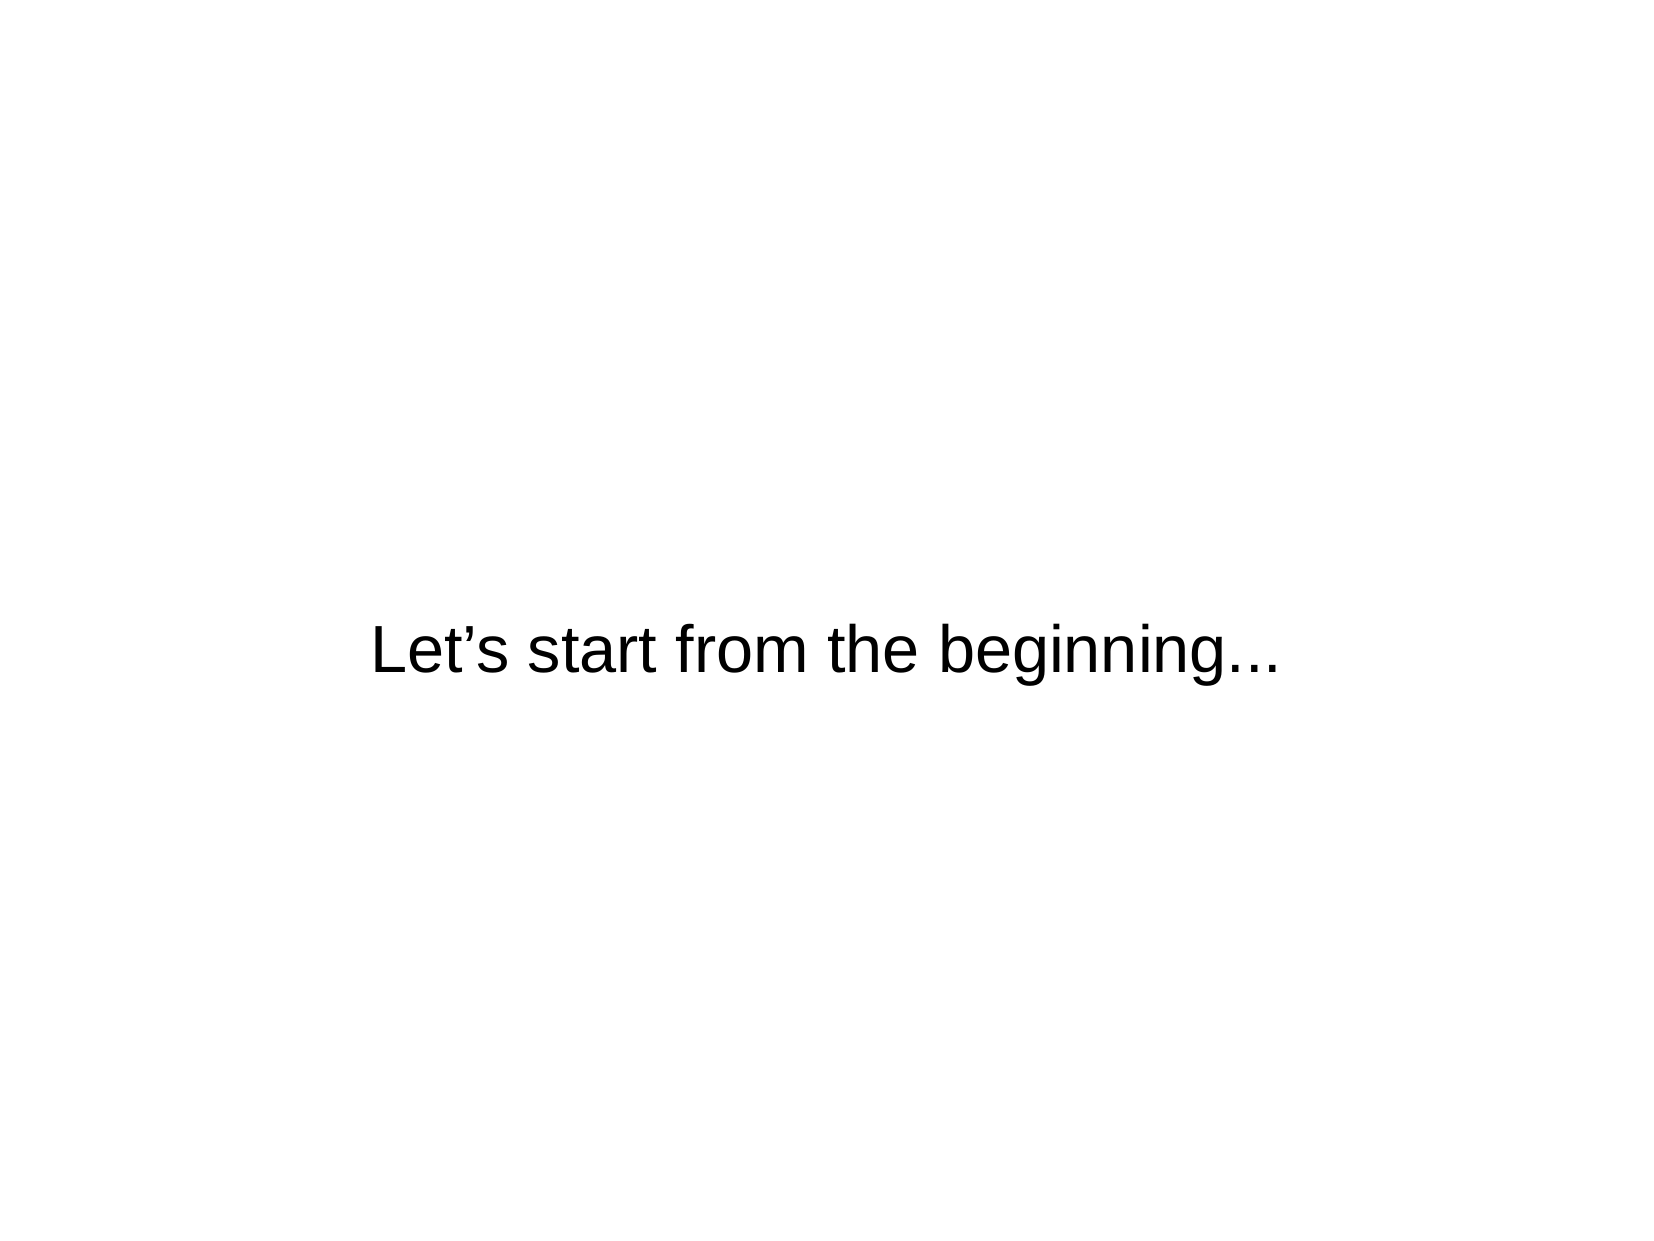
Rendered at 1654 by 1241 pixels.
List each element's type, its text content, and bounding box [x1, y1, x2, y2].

subtitle Let’s start from the beginning... [82, 290, 1571, 1010]
